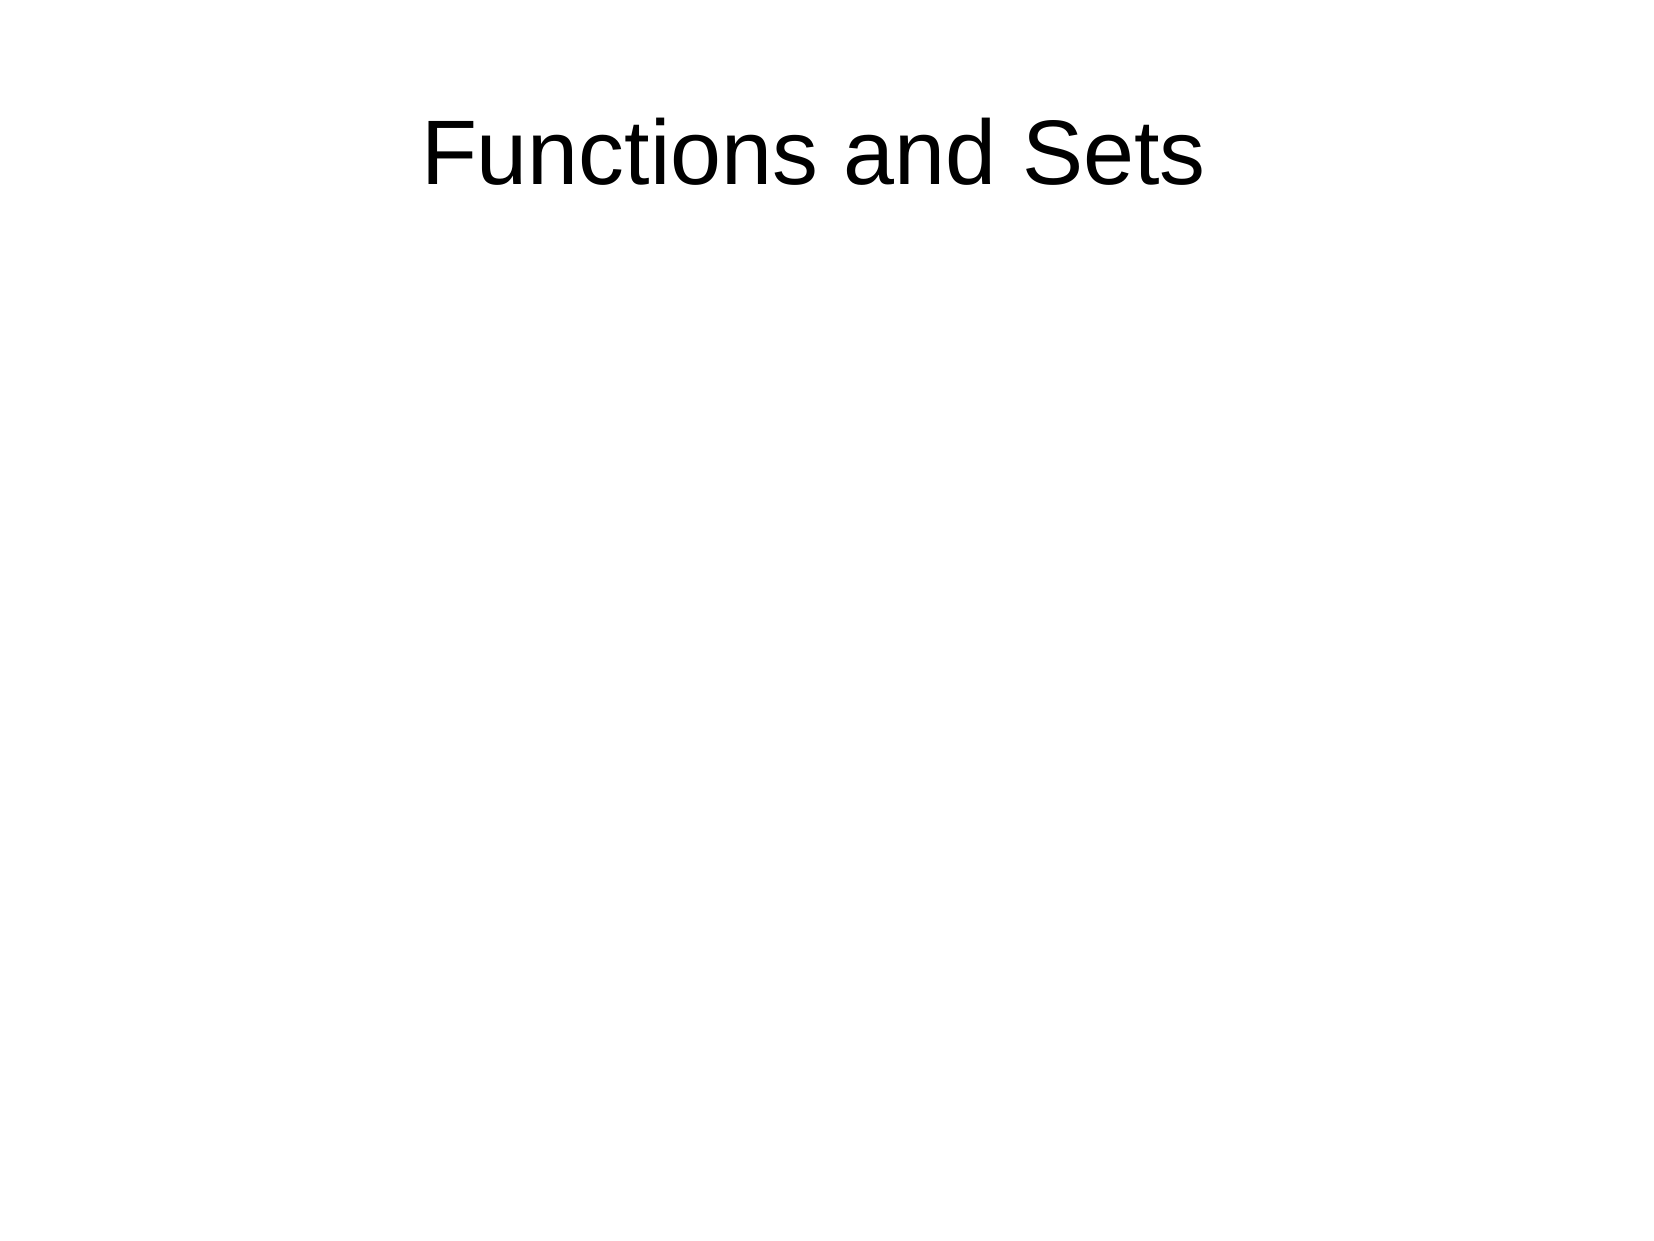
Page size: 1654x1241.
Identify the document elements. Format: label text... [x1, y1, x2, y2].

title Functions and Sets [82, 49, 1571, 257]
